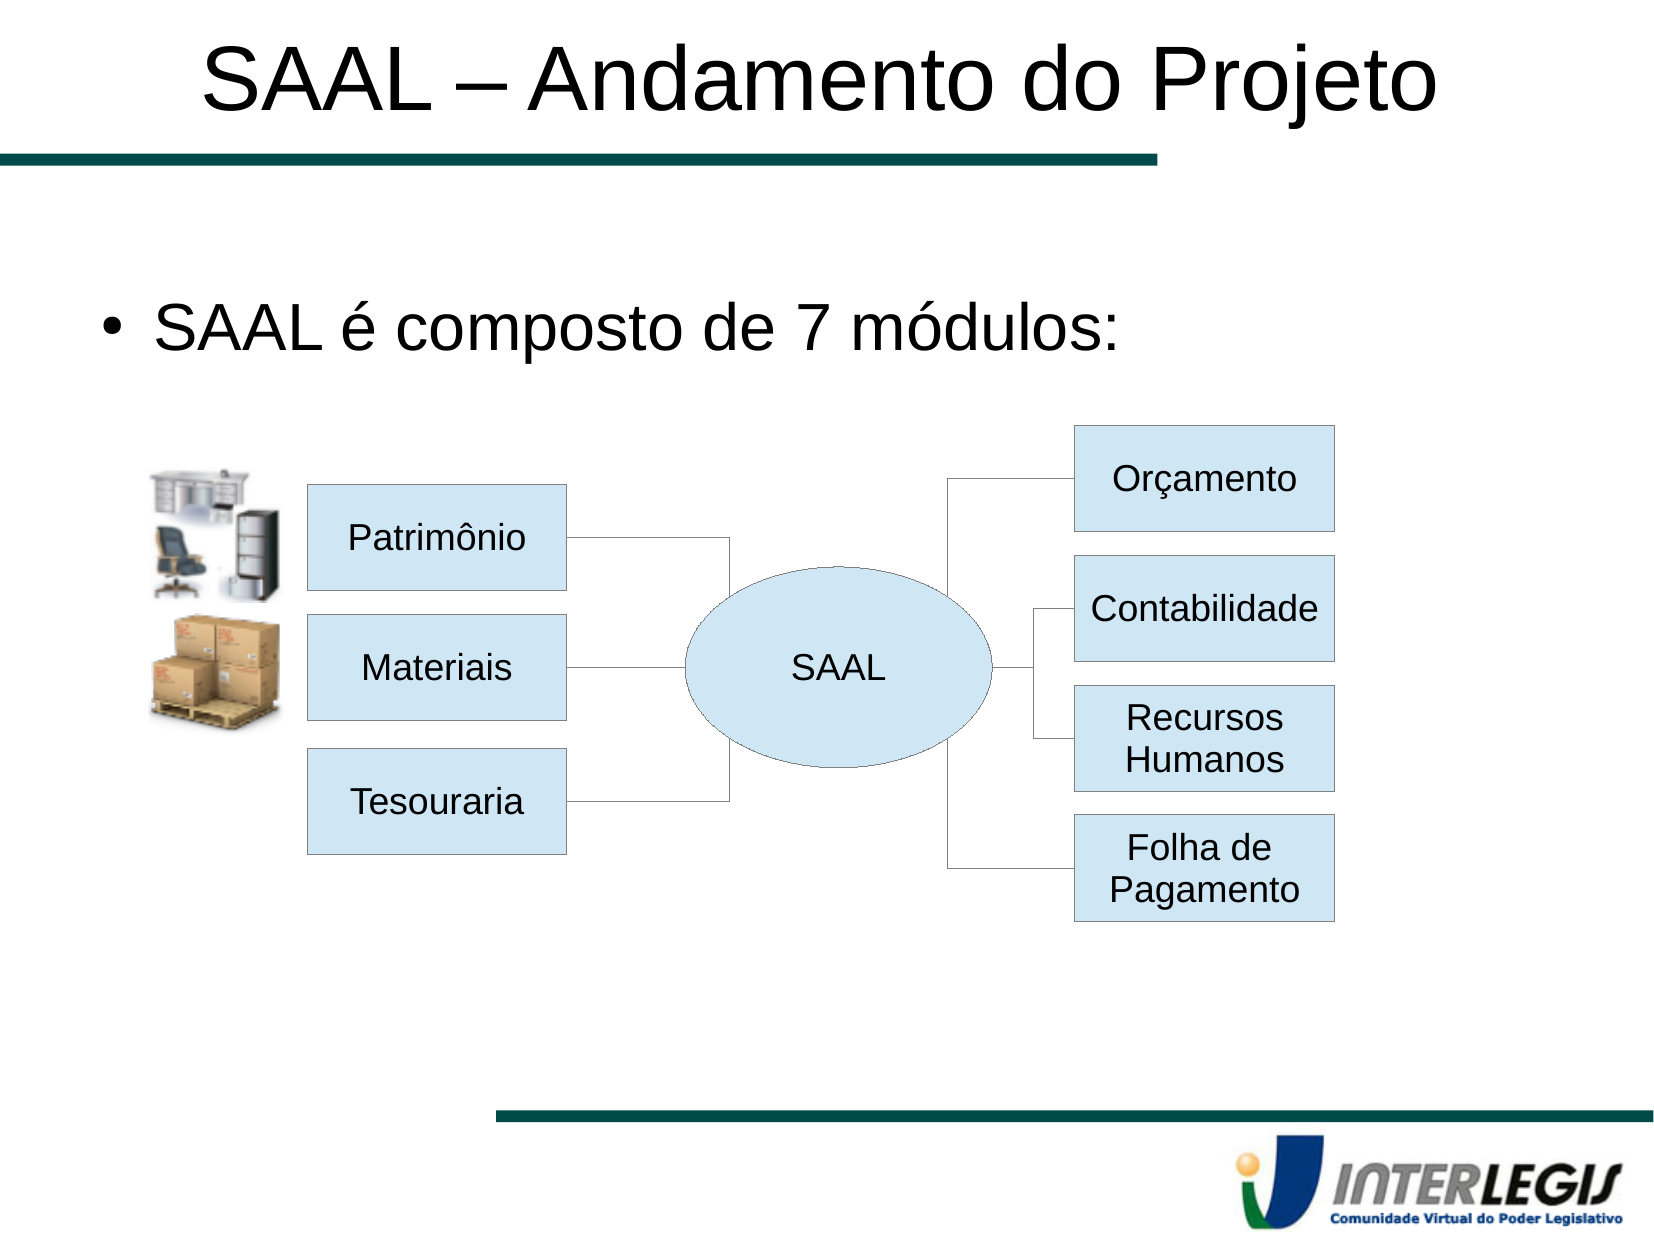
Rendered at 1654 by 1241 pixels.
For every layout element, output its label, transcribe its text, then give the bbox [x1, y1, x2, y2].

text_box SAAL [685, 566, 993, 768]
text_box Materiais [307, 614, 567, 721]
text_box Patrimônio [307, 484, 567, 591]
picture [1223, 1124, 1630, 1232]
text_box Tesouraria [307, 748, 567, 855]
title SAAL – Andamento do Projeto [70, 27, 1571, 131]
text_box Orçamento [1074, 425, 1335, 532]
text_box [496, 1110, 1654, 1123]
text_box [0, 153, 1158, 166]
picture [148, 608, 284, 745]
list SAAL é composto de 7 módulos: [82, 290, 1538, 367]
text_box Contabilidade [1074, 555, 1335, 662]
text_box Folha de Pagamento [1074, 814, 1335, 922]
picture [148, 467, 284, 603]
text_box Recursos Humanos [1074, 685, 1335, 792]
